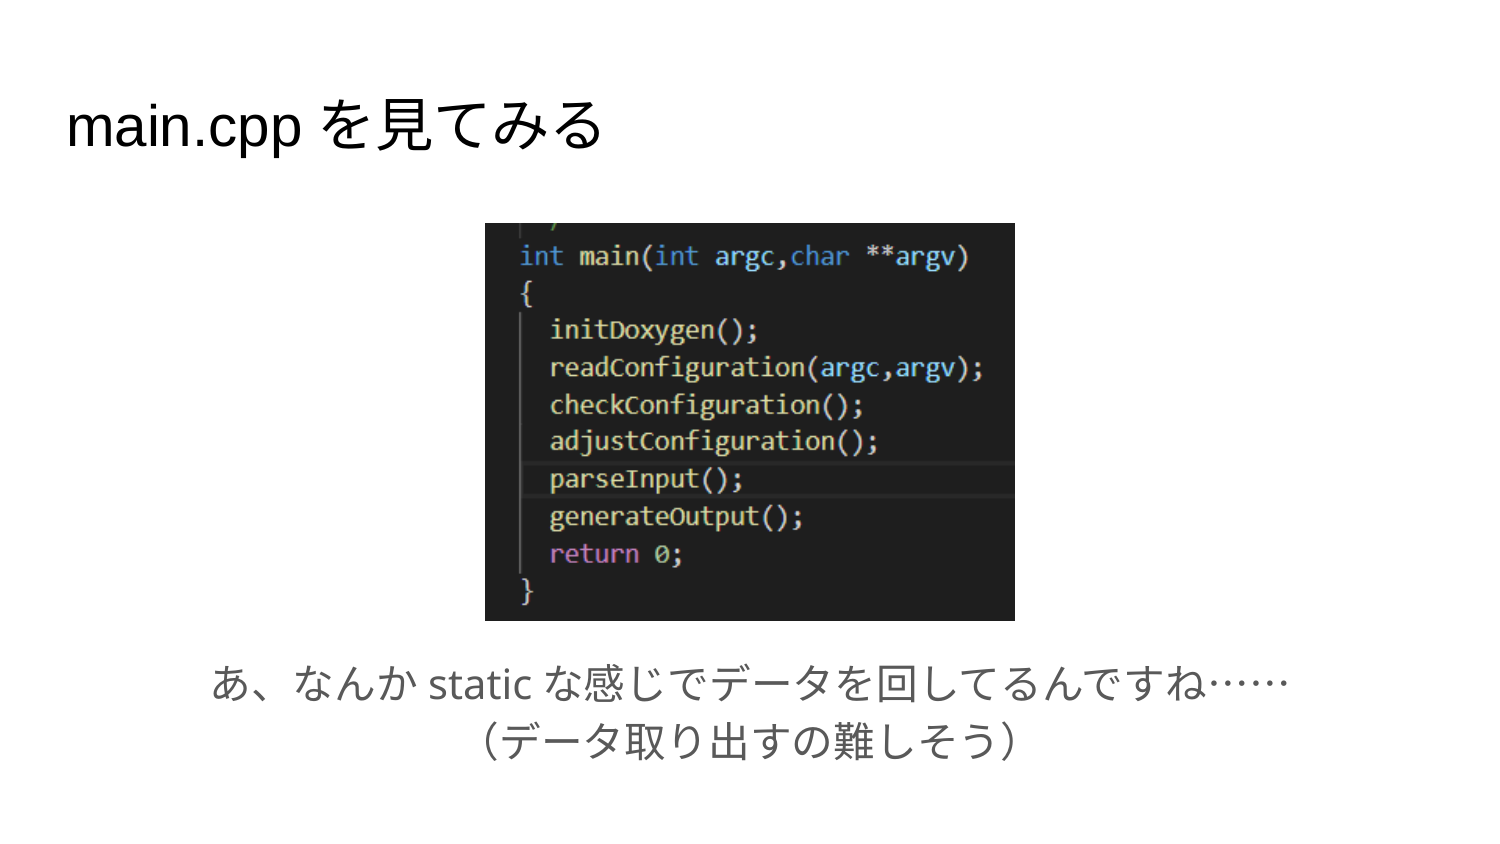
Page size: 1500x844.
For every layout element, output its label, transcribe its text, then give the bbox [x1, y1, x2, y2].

picture [485, 223, 1015, 621]
title main.cppを見てみる [51, 72, 1449, 167]
list あ、なんかstaticな感じでデータを回してるんですね…… （データ取り出すの難しそう） [51, 189, 1449, 750]
